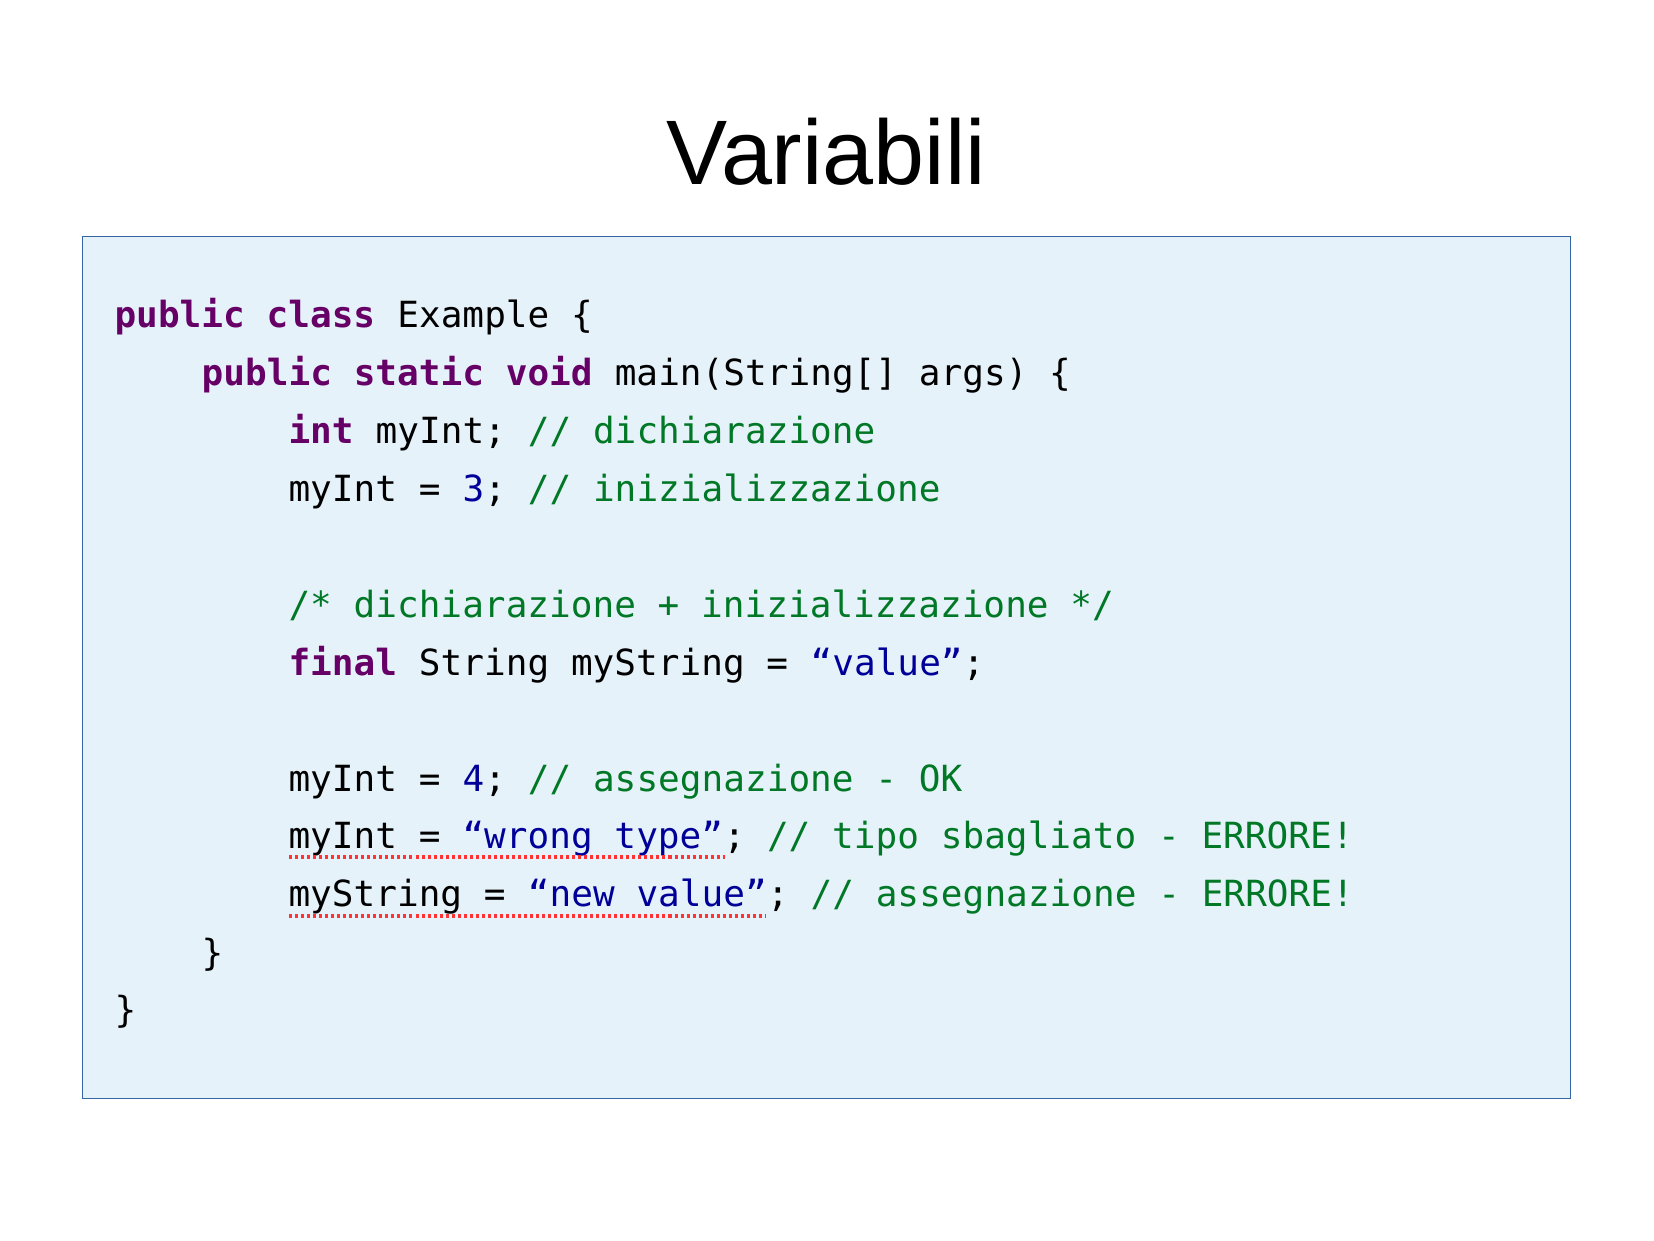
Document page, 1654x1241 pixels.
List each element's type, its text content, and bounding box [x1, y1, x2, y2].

title Variabili [82, 49, 1571, 236]
list public class Example { public static void main(String[] args) { int myInt; // dichiarazione myInt = 3; // inizializzazione /* dichiarazione + inizializzazione */ final String myString = “value”; myInt = 4; // assegnazione - OK myInt = “wrong type”; // tipo sbagliato - ERRORE! myString = “new value”; // assegnazione - ERRORE! } } [82, 236, 1571, 1099]
